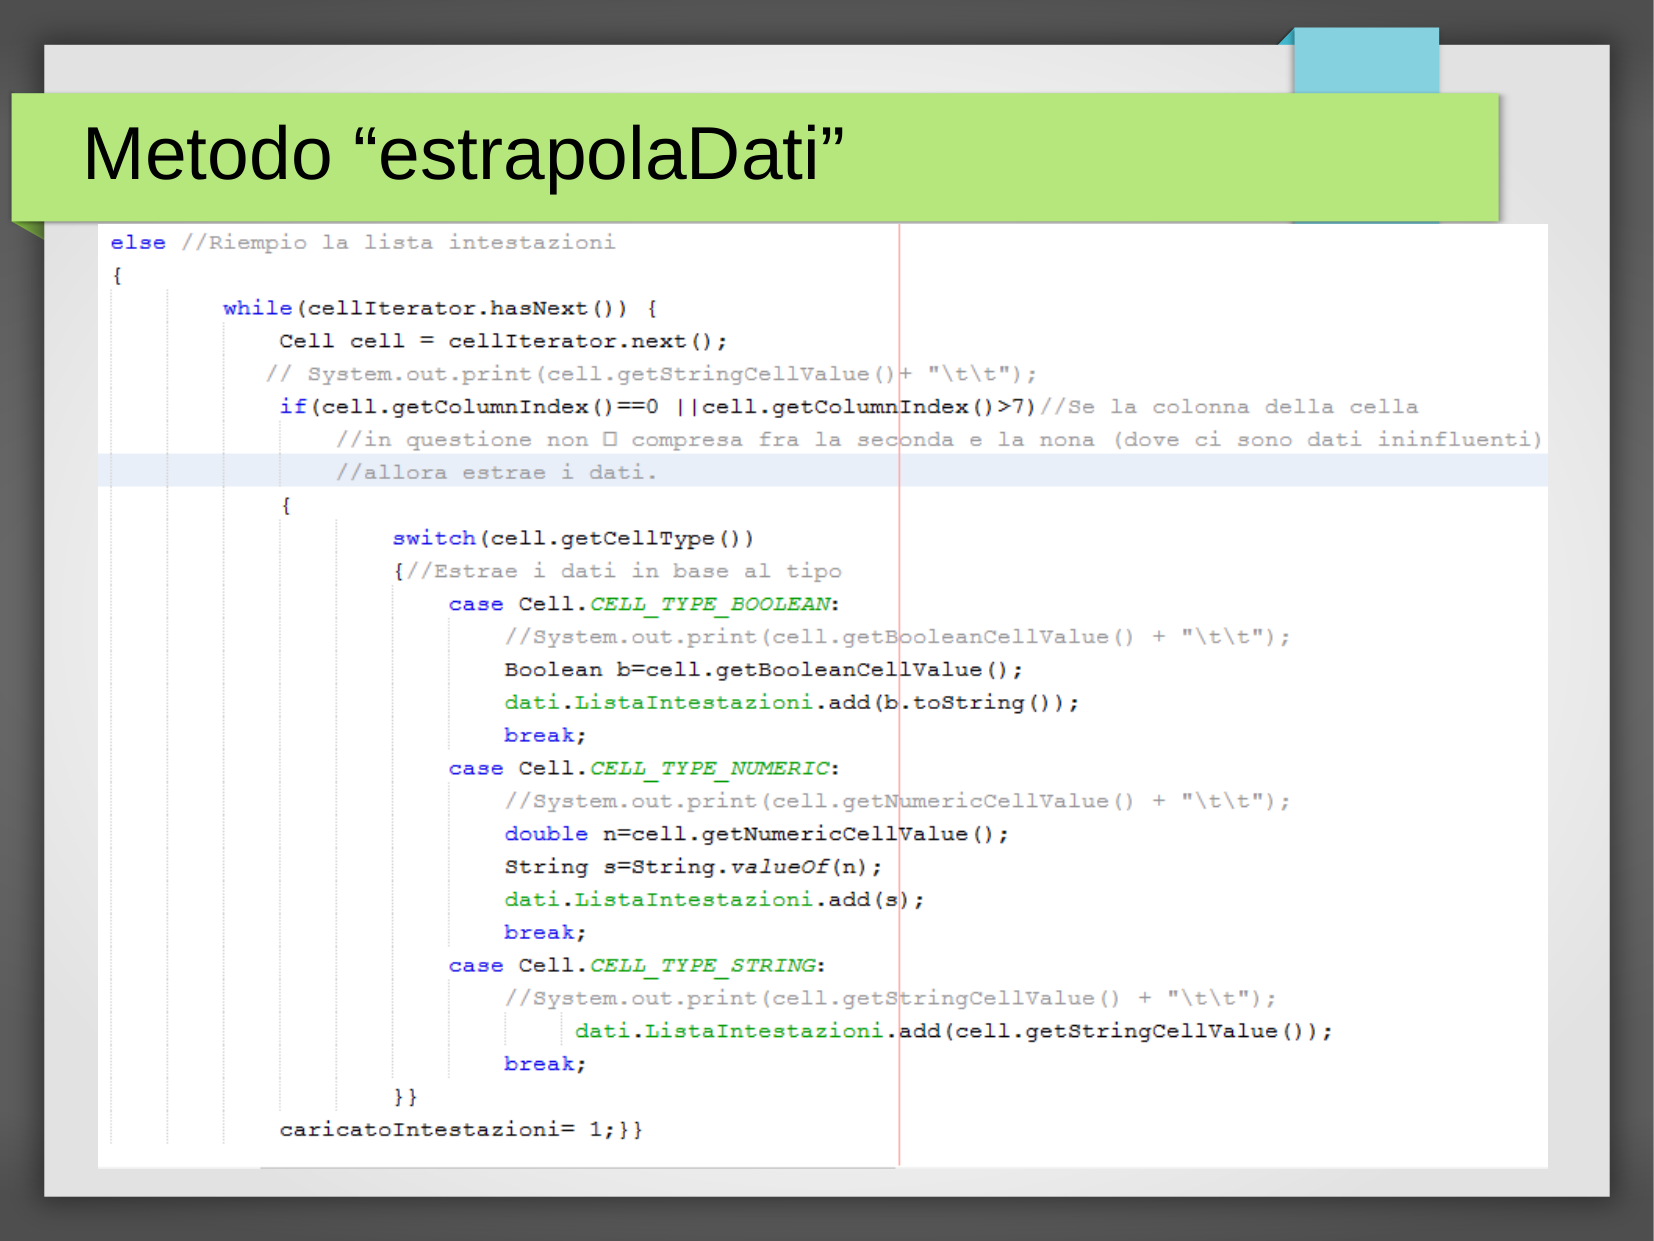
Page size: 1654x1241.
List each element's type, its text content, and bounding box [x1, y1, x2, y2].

picture [0, 0, 1654, 1241]
title Metodo “estrapolaDati” [82, 94, 1264, 213]
